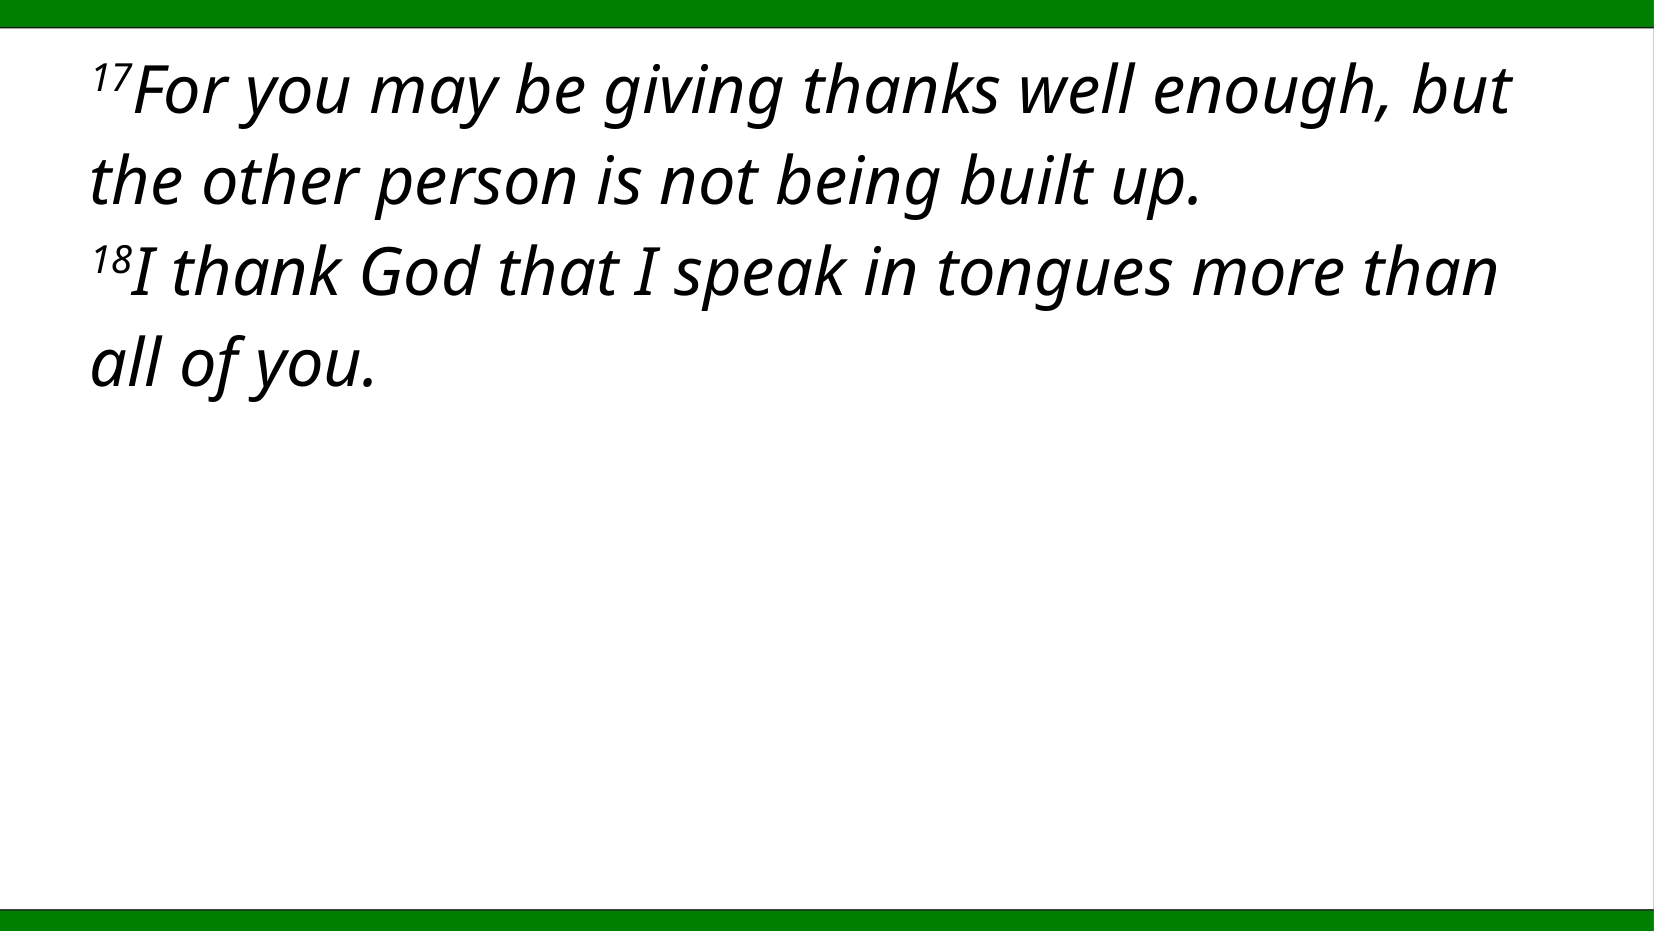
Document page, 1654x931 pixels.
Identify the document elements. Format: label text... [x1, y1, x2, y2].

text_box 17For you may be giving thanks well enough, but the other person is not being built up. 18I thank God that I speak in tongues more than all of you. [75, 35, 1561, 406]
picture [0, 0, 1654, 931]
